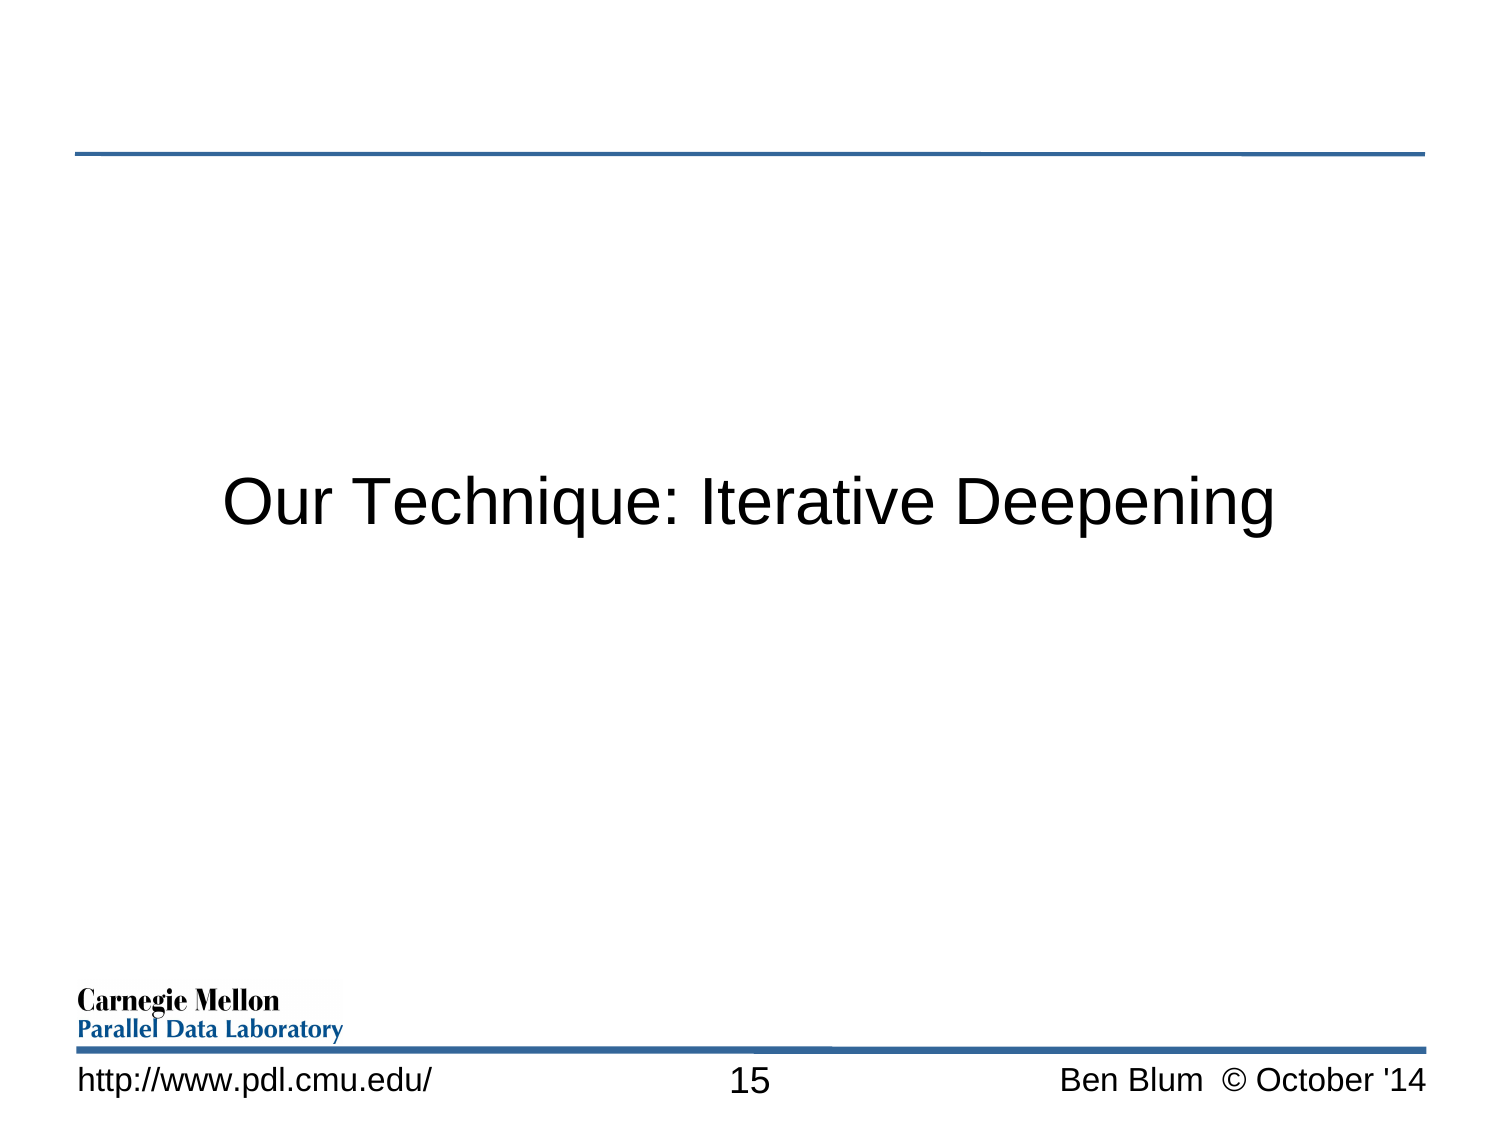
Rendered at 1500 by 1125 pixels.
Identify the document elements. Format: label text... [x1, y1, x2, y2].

subtitle Our Technique: Iterative Deepening [112, 50, 1388, 946]
picture [77, 979, 343, 1044]
